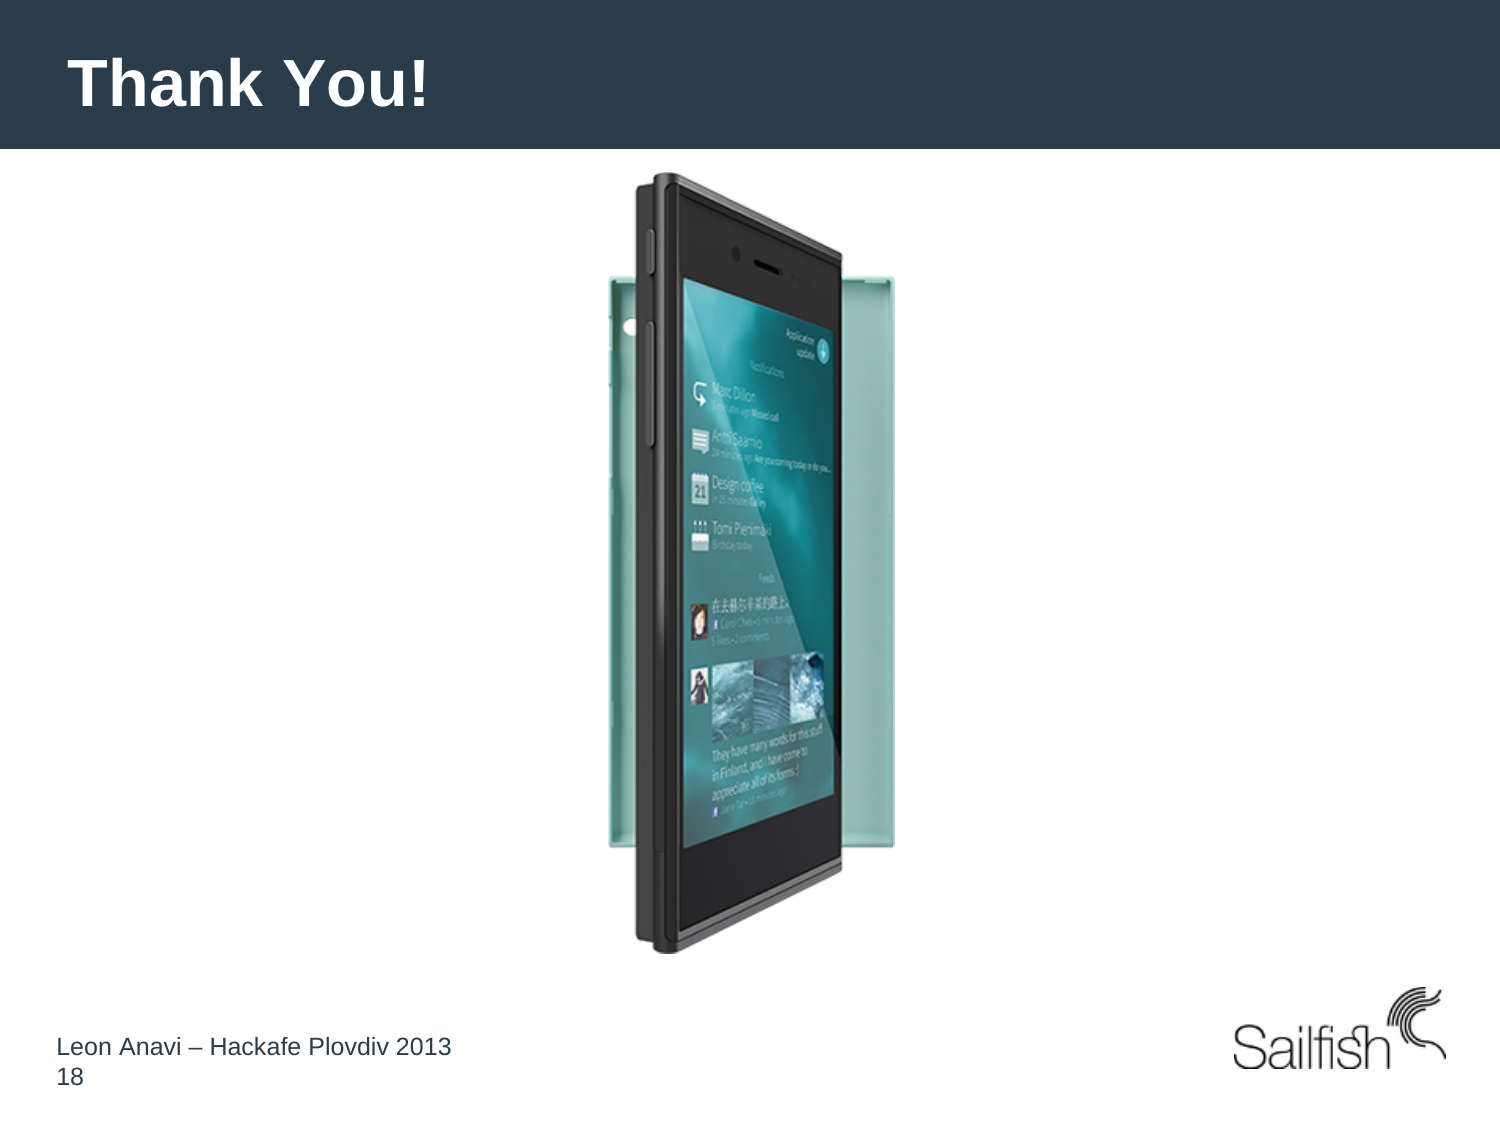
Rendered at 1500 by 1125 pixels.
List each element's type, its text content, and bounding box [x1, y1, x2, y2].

picture [1234, 987, 1446, 1069]
picture [608, 172, 895, 954]
text_box Thank You! [53, 32, 1466, 173]
